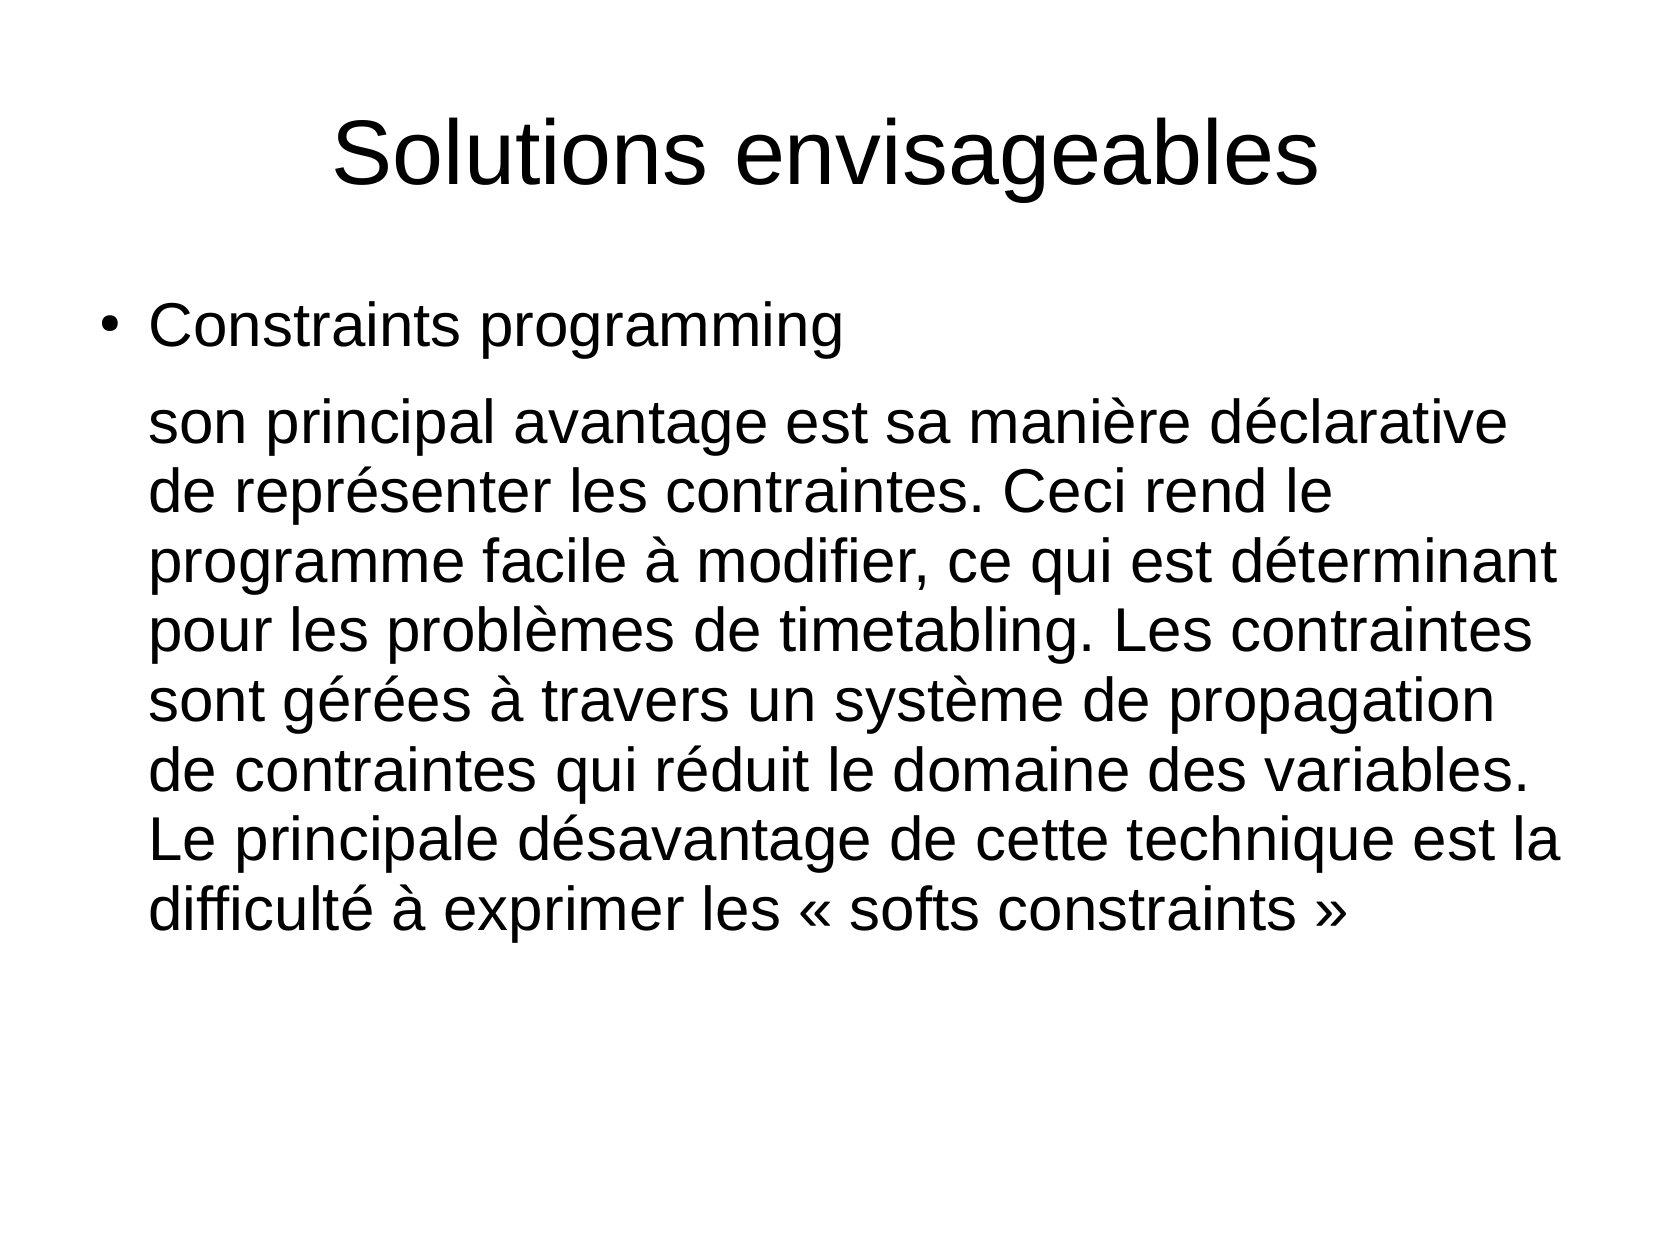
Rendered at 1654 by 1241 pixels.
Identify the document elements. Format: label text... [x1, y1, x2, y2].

title Solutions envisageables [82, 49, 1571, 257]
list Constraints programming son principal avantage est sa manière déclarative de représenter les contraintes. Ceci rend le programme facile à modifier, ce qui est déterminant pour les problèmes de timetabling. Les contraintes sont gérées à travers un système de propagation de contraintes qui réduit le domaine des variables. Le principale désavantage de cette technique est la difficulté à exprimer les « softs constraints » [82, 290, 1571, 1010]
